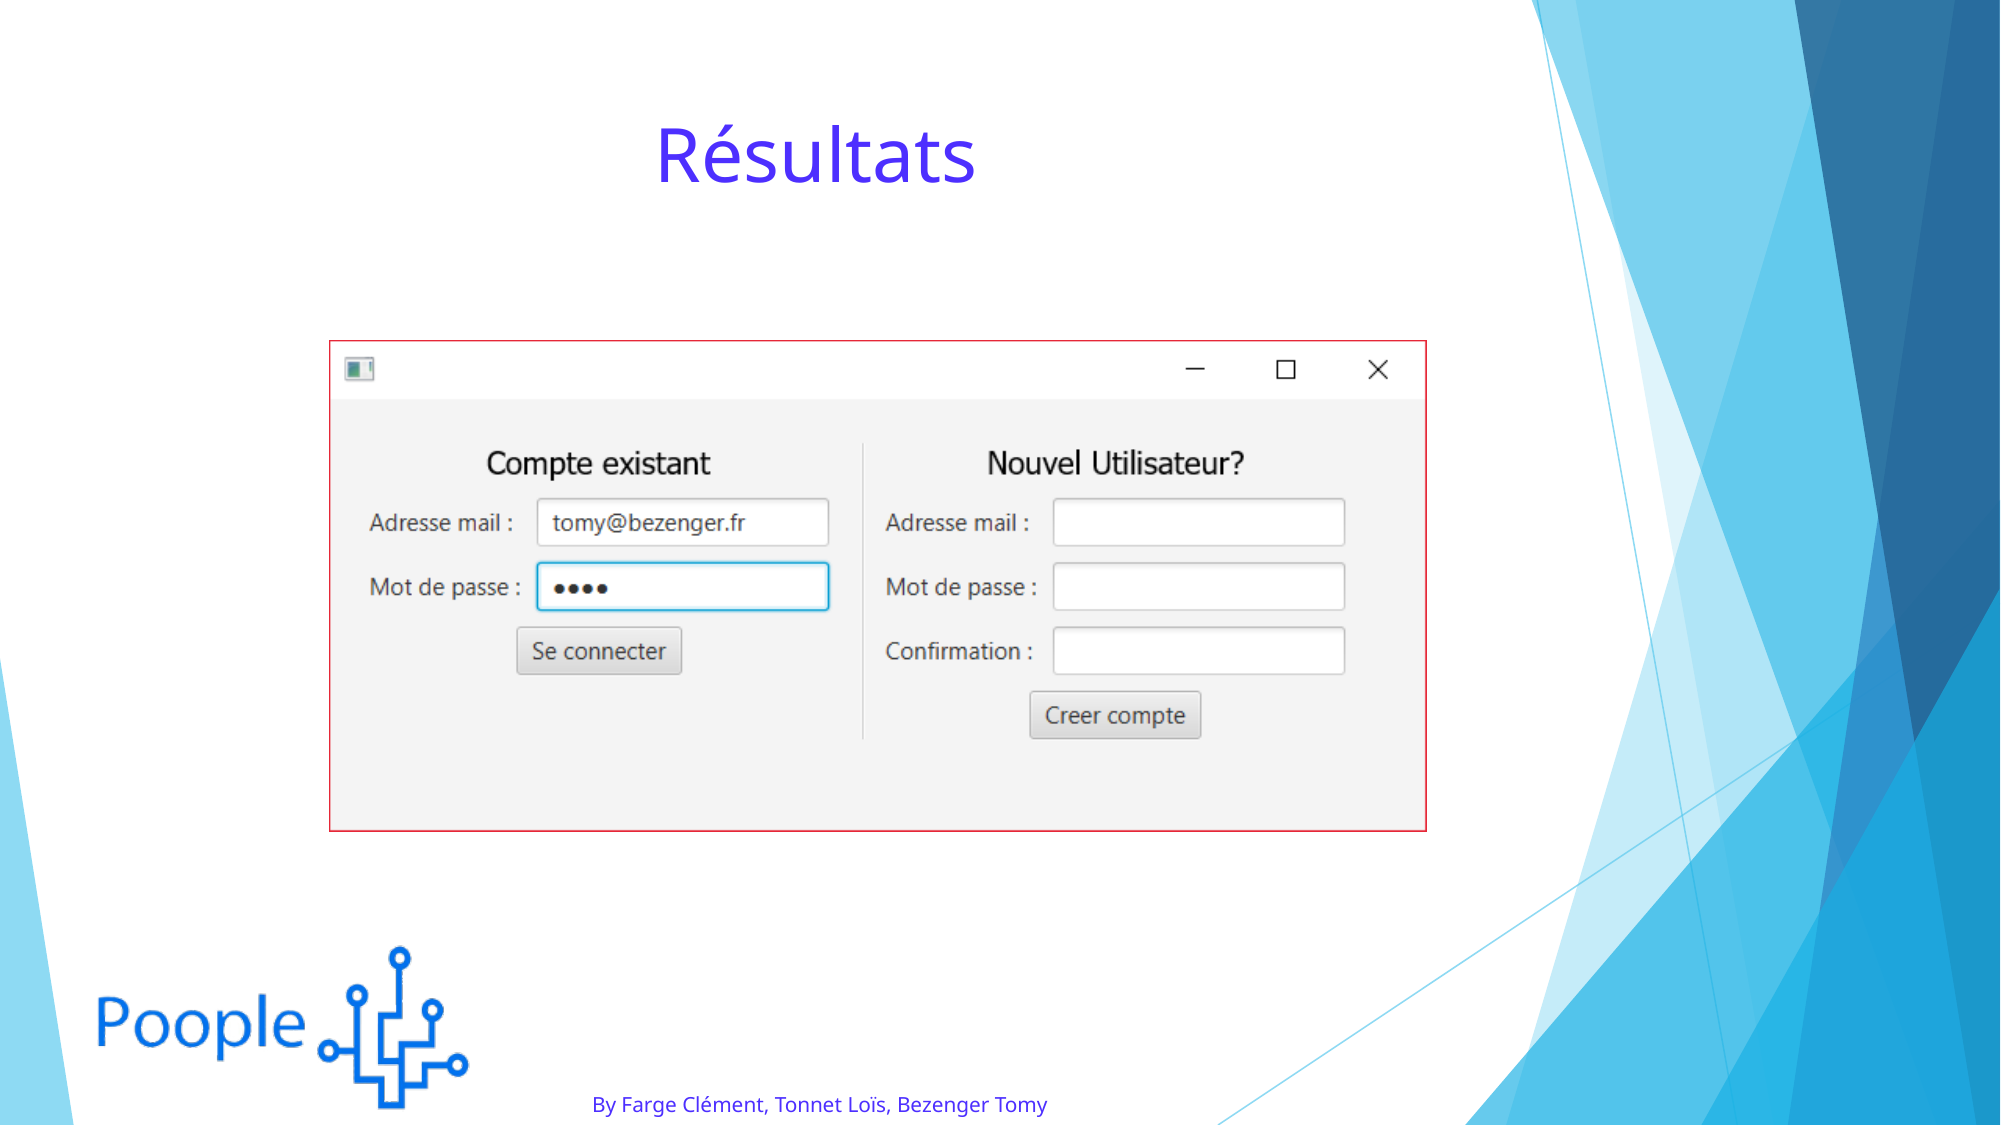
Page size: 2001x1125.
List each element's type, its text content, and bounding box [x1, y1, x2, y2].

picture [329, 340, 1427, 832]
picture [86, 929, 472, 1125]
text_box By Farge Clément, Tonnet Loïs, Bezenger Tomy [577, 1085, 1063, 1125]
title Résultats [111, 99, 1522, 317]
